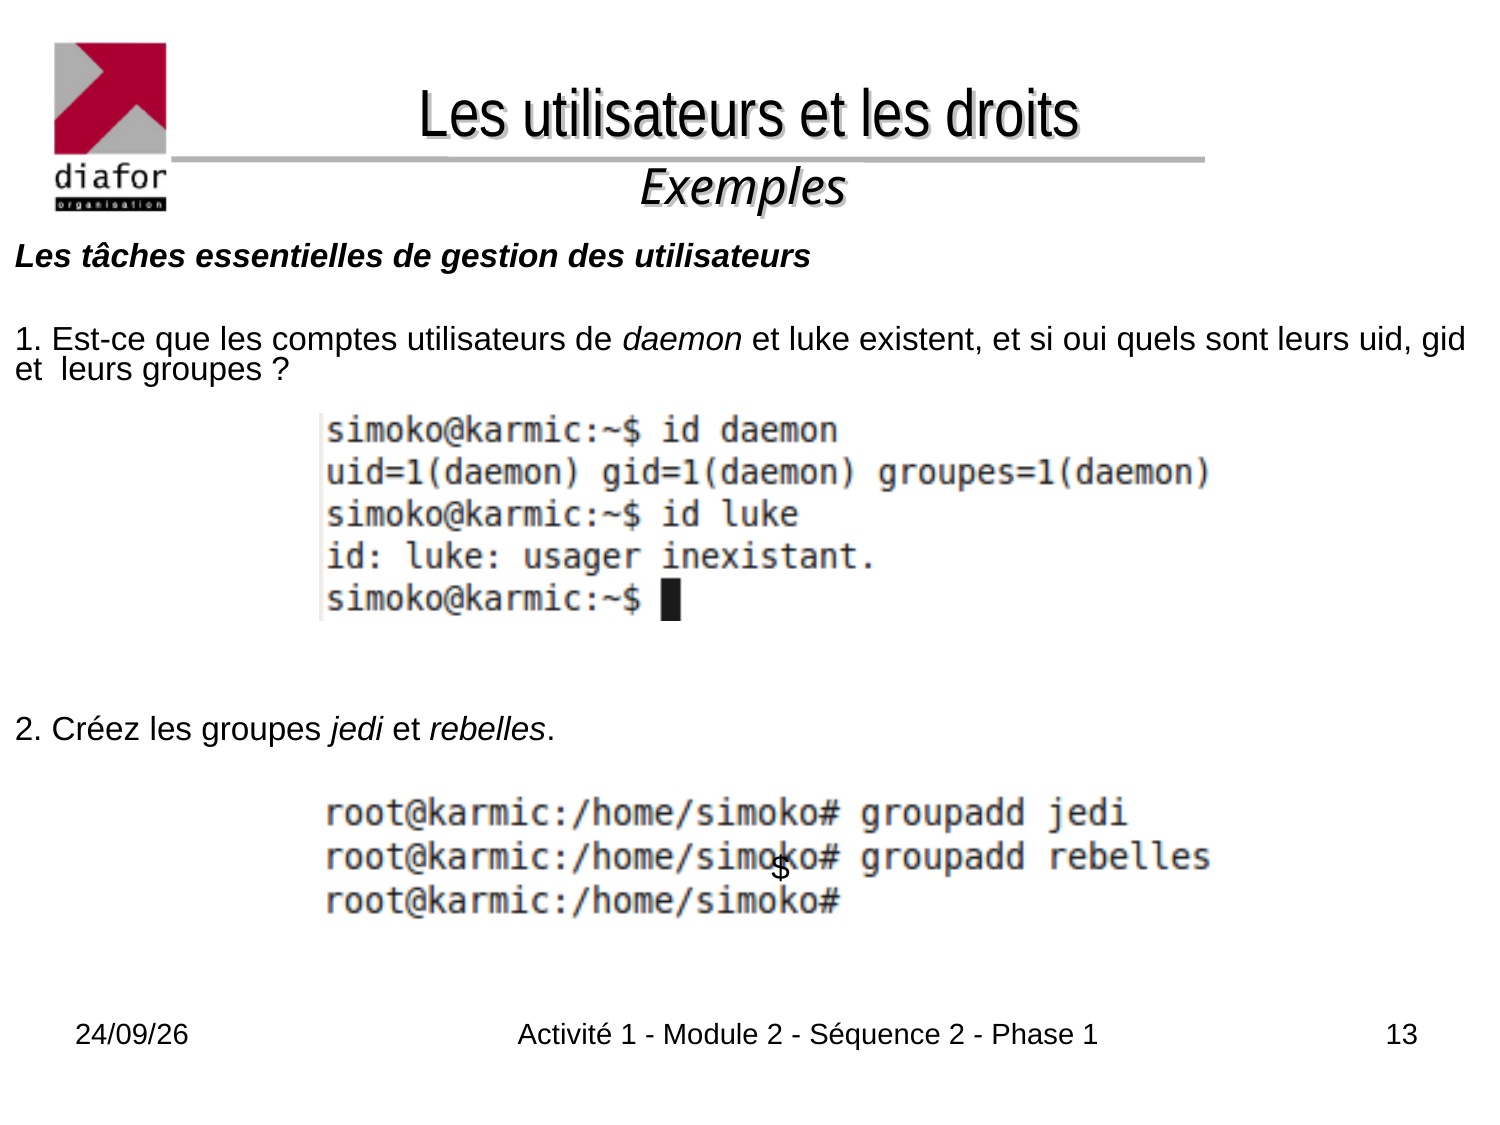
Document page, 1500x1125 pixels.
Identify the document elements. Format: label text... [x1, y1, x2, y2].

text_box 1. Est-ce que les comptes utilisateurs de daemon et luke existent, et si oui quels sont leurs uid, gid et leurs groupes ? [0, 318, 1492, 395]
title Les utilisateurs et les droits Exemples [75, 45, 1426, 250]
text_box Les tâches essentielles de gestion des utilisateurs [0, 236, 828, 282]
picture [319, 413, 1241, 621]
text_box 2. Créez les groupes jedi et rebelles. [0, 708, 571, 754]
picture [53, 42, 168, 213]
picture [321, 795, 1241, 945]
